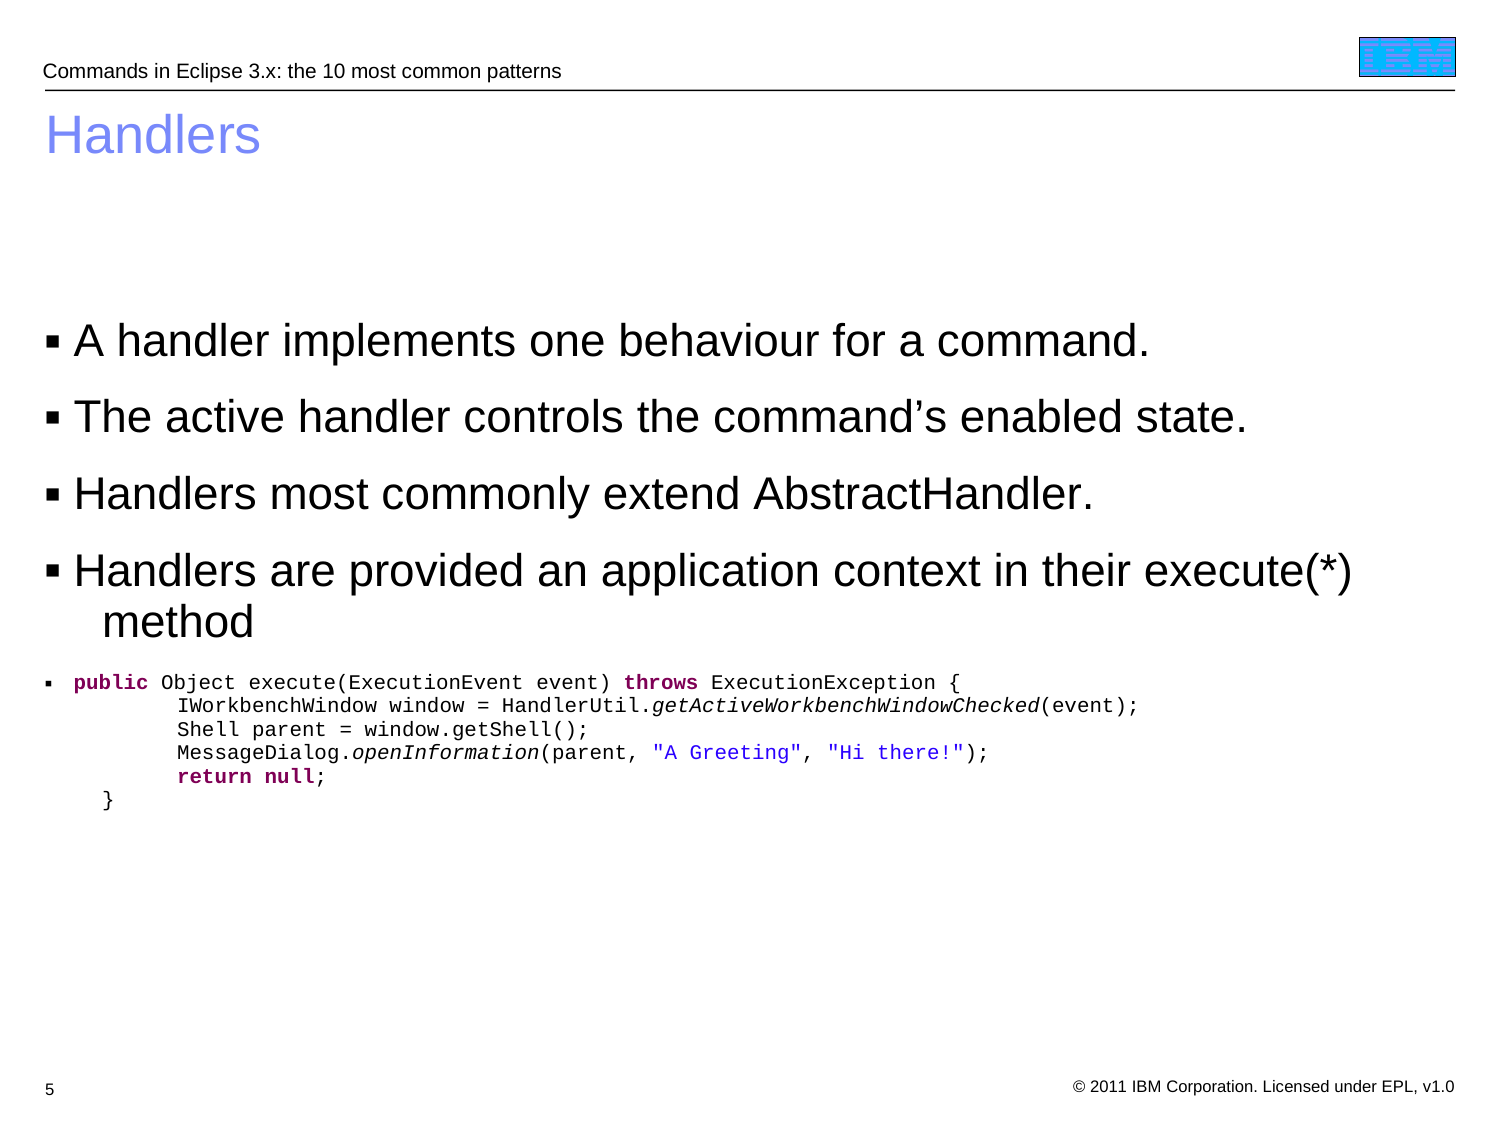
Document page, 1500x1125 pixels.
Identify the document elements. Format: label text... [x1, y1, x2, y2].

text_box Commands in Eclipse 3.x: the 10 most common patterns [27, 37, 1312, 83]
title Handlers [30, 97, 1456, 218]
list A handler implements one behaviour for a command. The active handler controls the command’s enabled state. Handlers most commonly extend AbstractHandler. Handlers are provided an application context in their execute(*) method public Object execute(ExecutionEvent event) throws ExecutionException { IWorkbenchWindow window = HandlerUtil.getActiveWorkbenchWindowChecked(event); Shell parent = window.getShell(); MessageDialog.openInformation(parent, "A Greeting", "Hi there!"); return null; } [30, 307, 1456, 1058]
